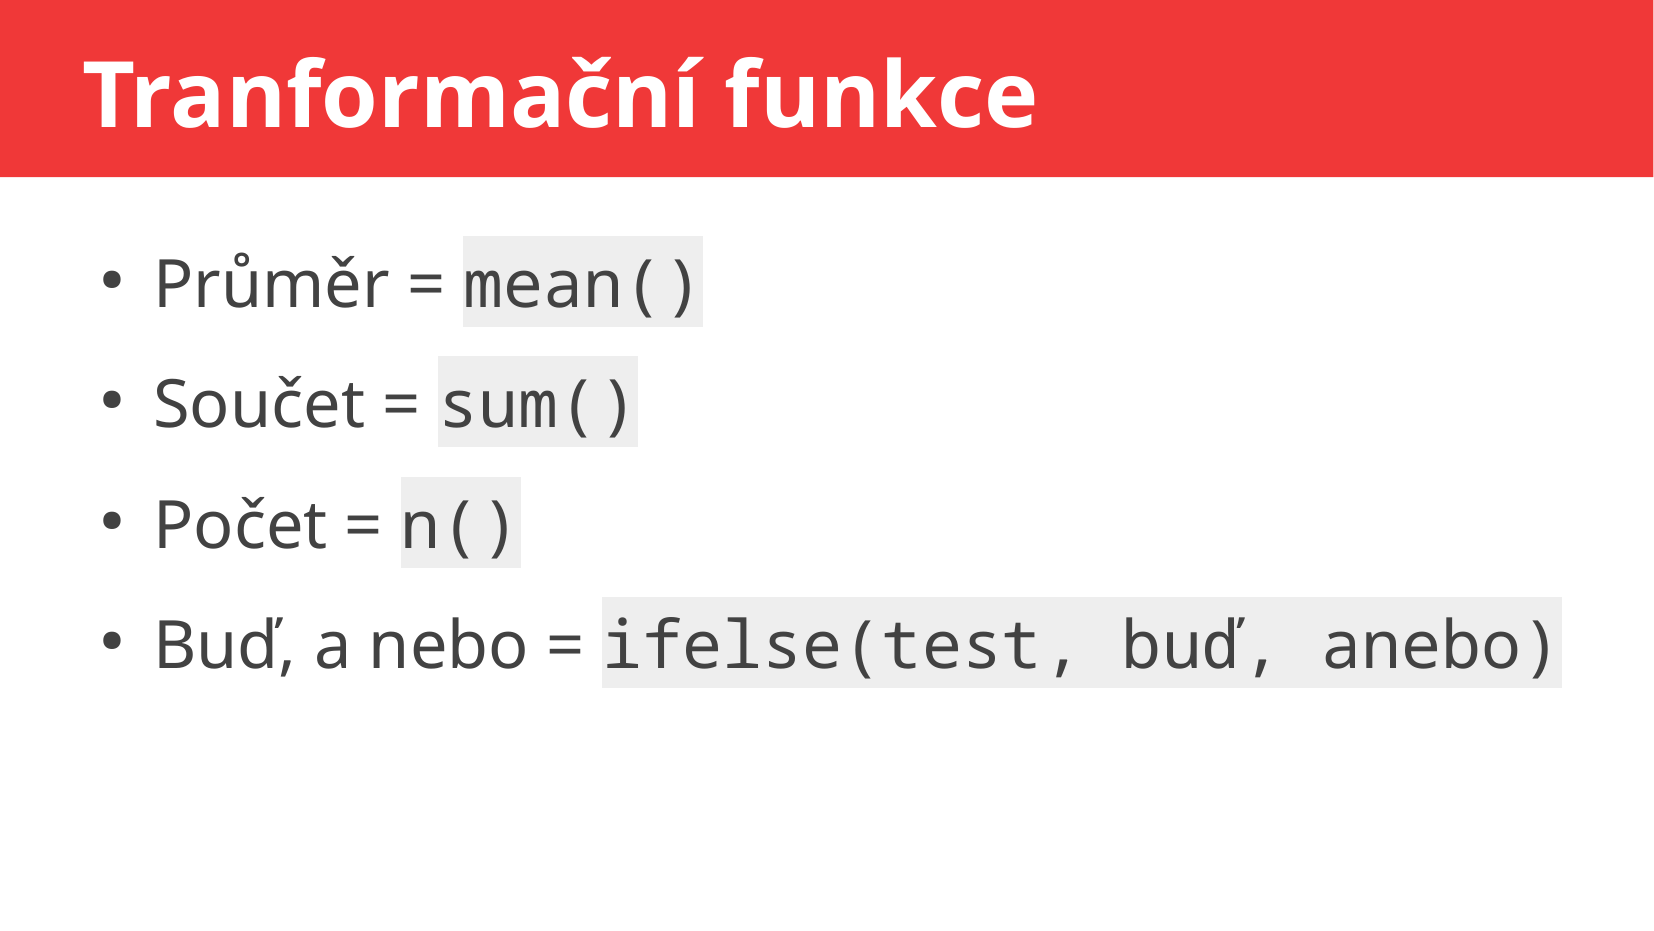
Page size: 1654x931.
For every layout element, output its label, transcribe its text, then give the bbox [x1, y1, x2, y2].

title Tranformační funkce [82, 14, 1571, 171]
list Průměr = mean() Součet = sum() Počet = n() Buď, a nebo = ifelse(test, buď, anebo) [82, 236, 1563, 810]
